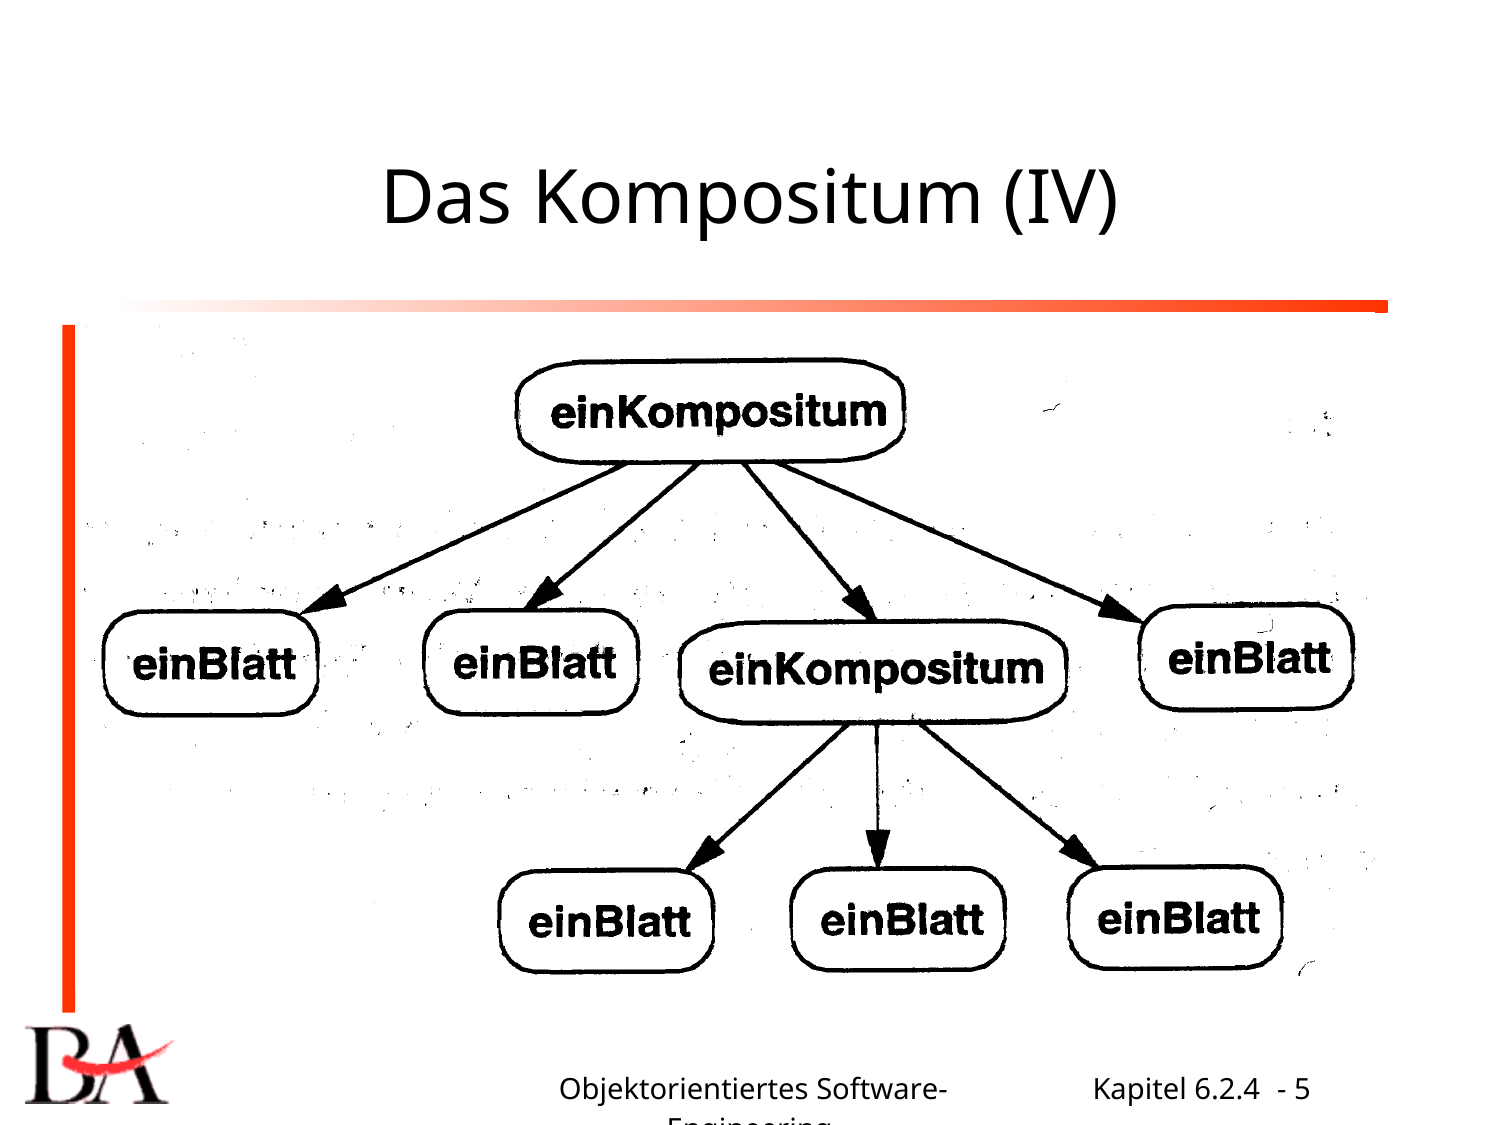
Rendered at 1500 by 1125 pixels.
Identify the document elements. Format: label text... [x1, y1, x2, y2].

picture [24, 1024, 175, 1104]
chart [75, 312, 1375, 990]
title Das Kompositum (IV) [112, 99, 1388, 288]
